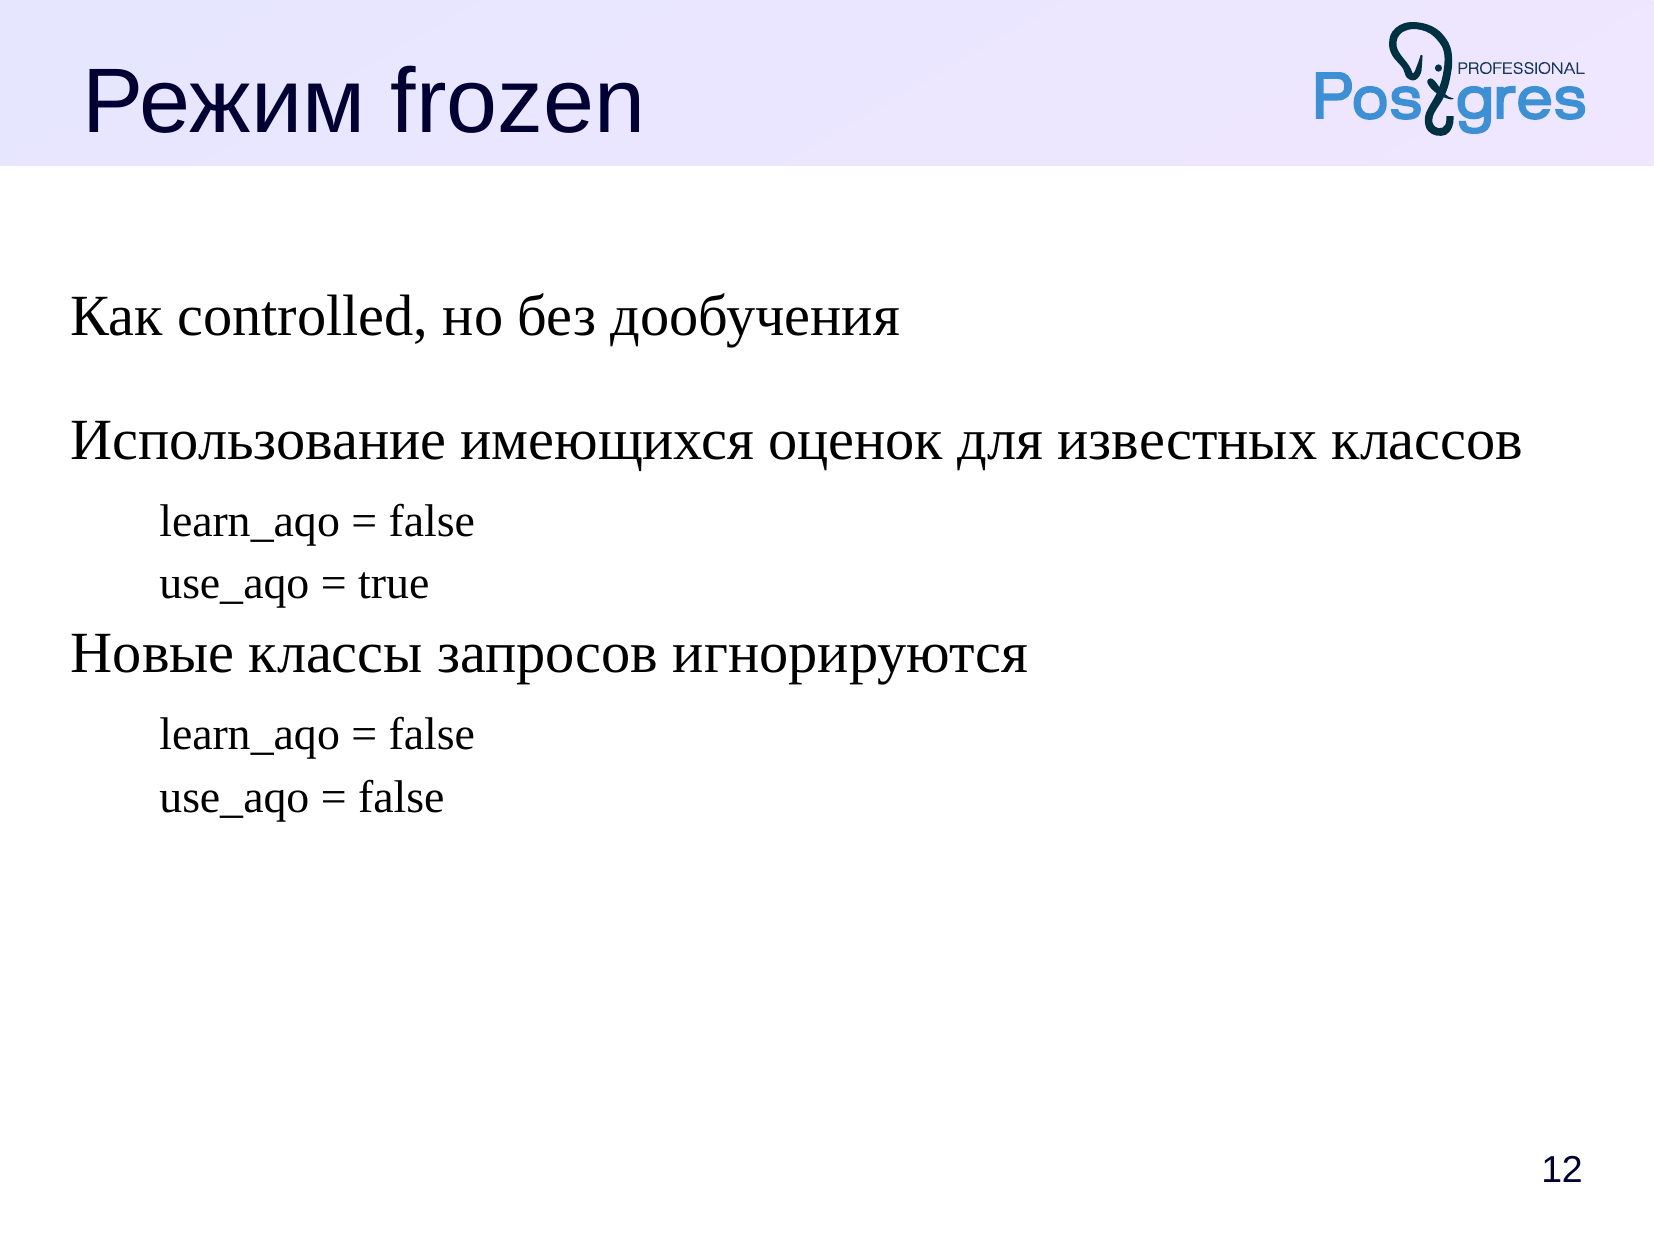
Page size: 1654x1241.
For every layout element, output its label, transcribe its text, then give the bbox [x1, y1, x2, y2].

list Как controlled, но без дообучения Использование имеющихся оценок для известных классов learn_aqo = false use_aqo = true Новые классы запросов игнорируются learn_aqo = false use_aqo = false [70, 283, 1583, 1134]
title Режим frozen [82, 49, 1252, 153]
